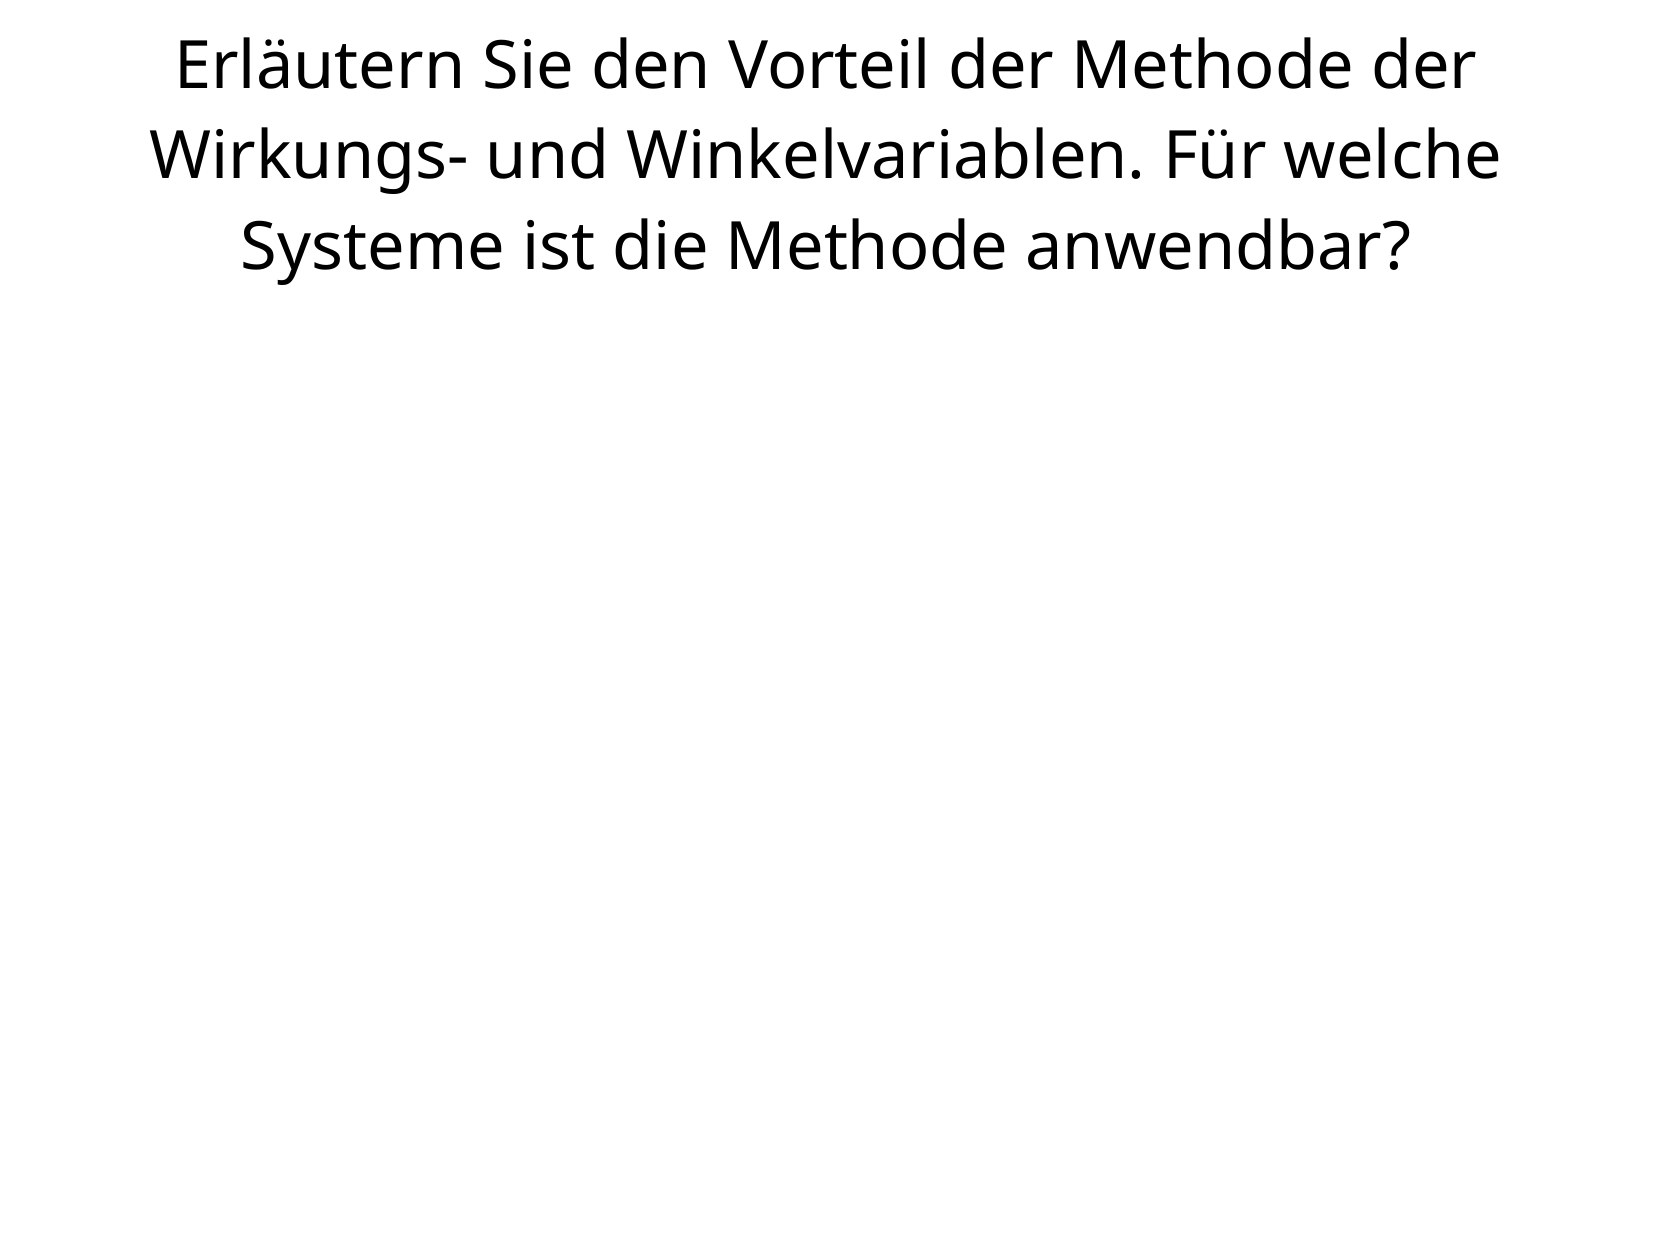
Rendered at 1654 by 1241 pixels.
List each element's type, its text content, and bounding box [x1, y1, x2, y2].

title Erläutern Sie den Vorteil der Methode der Wirkungs- und Winkelvariablen. Für welche Systeme ist die Methode anwendbar? [82, 19, 1571, 287]
